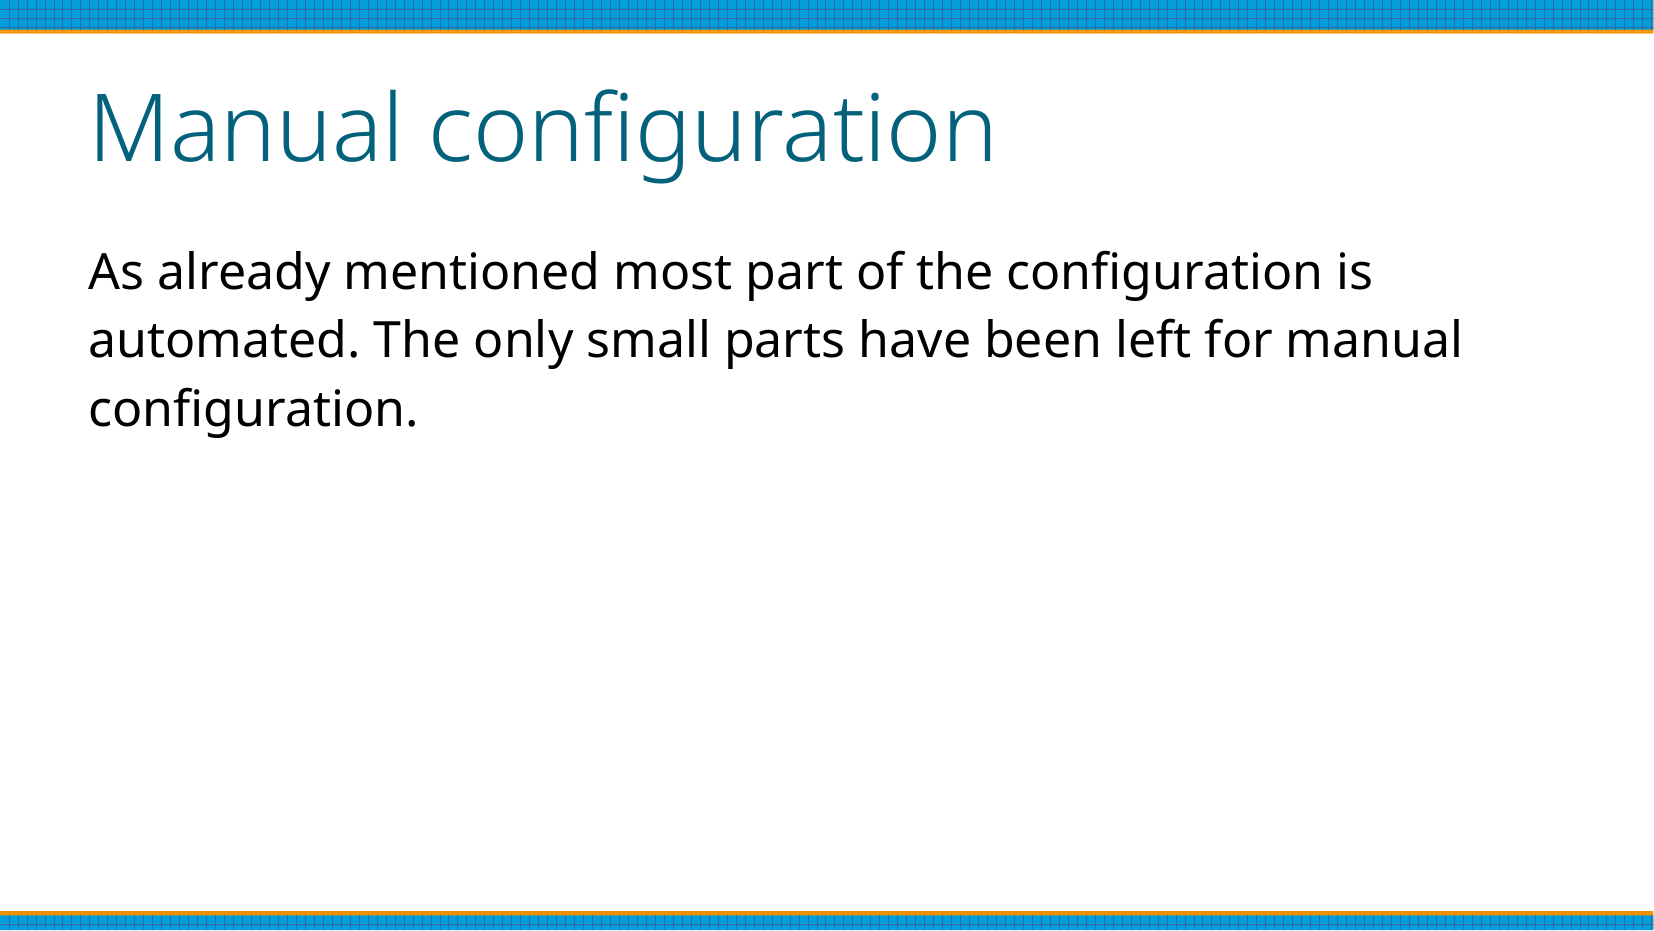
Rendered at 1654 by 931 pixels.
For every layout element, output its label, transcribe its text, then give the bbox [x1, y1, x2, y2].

list As already mentioned most part of the configuration is automated. The only small parts have been left for manual configuration. [88, 236, 1565, 901]
title Manual configuration [88, 44, 1565, 207]
